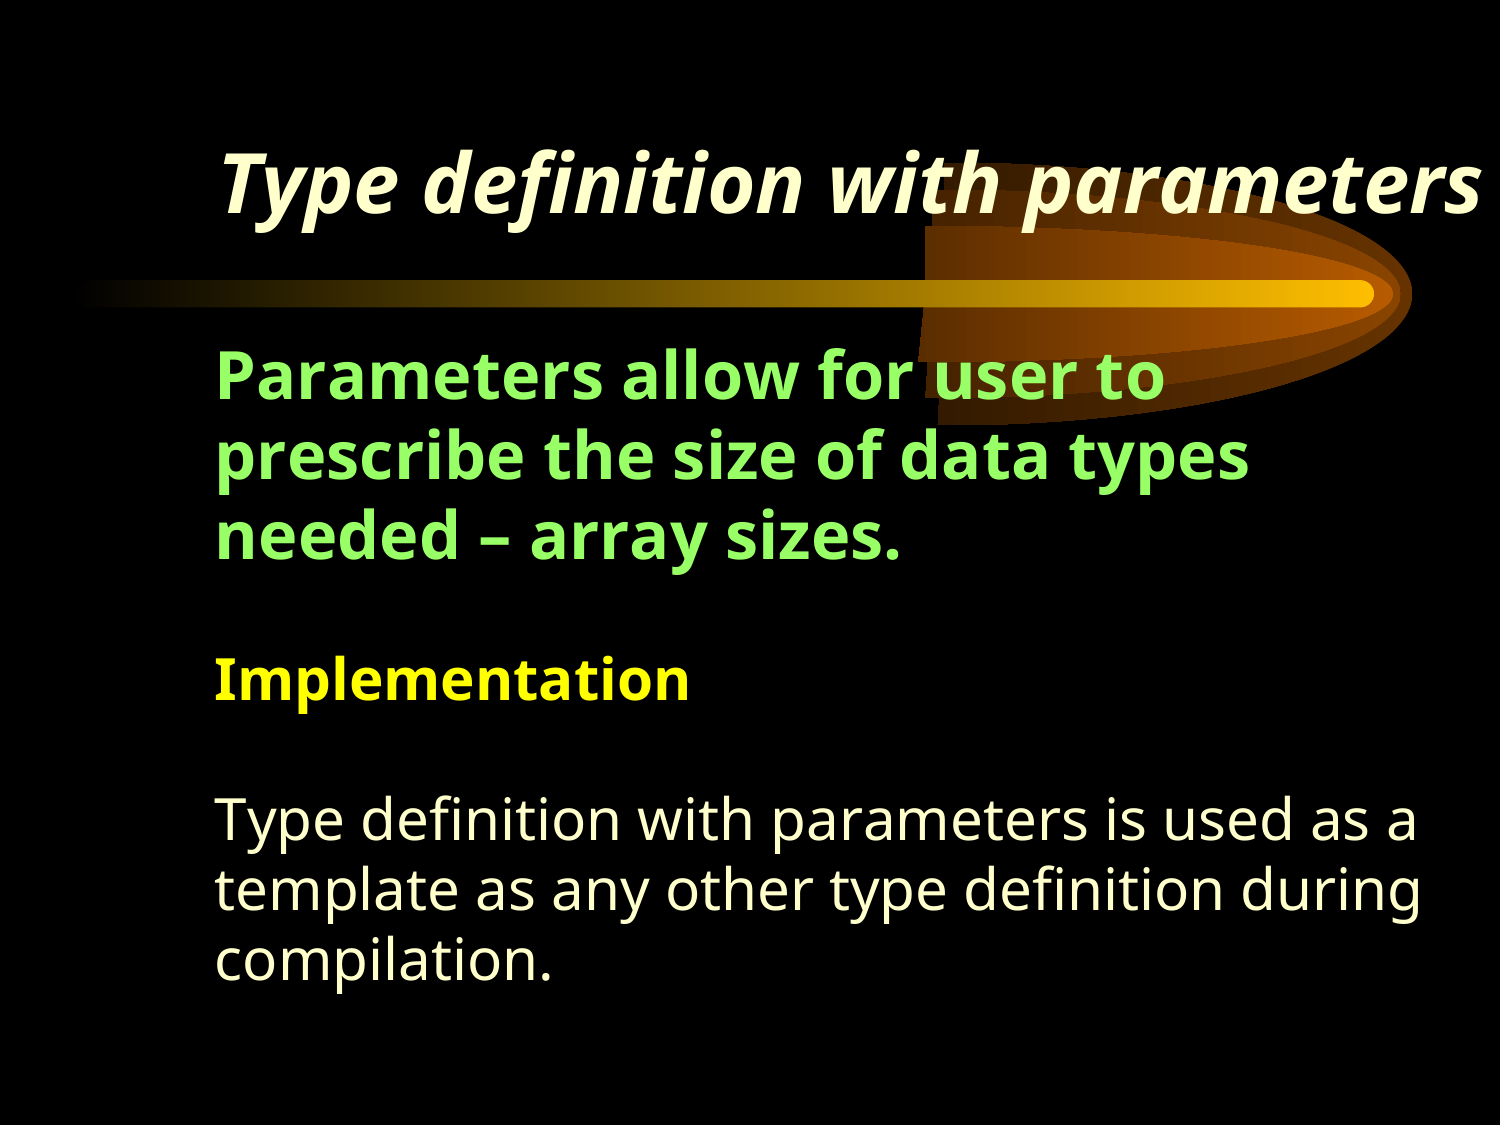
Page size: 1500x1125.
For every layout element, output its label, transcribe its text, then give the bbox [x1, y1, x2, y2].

text_box Parameters allow for user to prescribe the size of data types needed – array sizes. Implementation Type definition with parameters is used as a template as any other type definition during compilation. [49, 324, 1500, 1001]
title Type definition with parameters [0, 49, 1500, 238]
